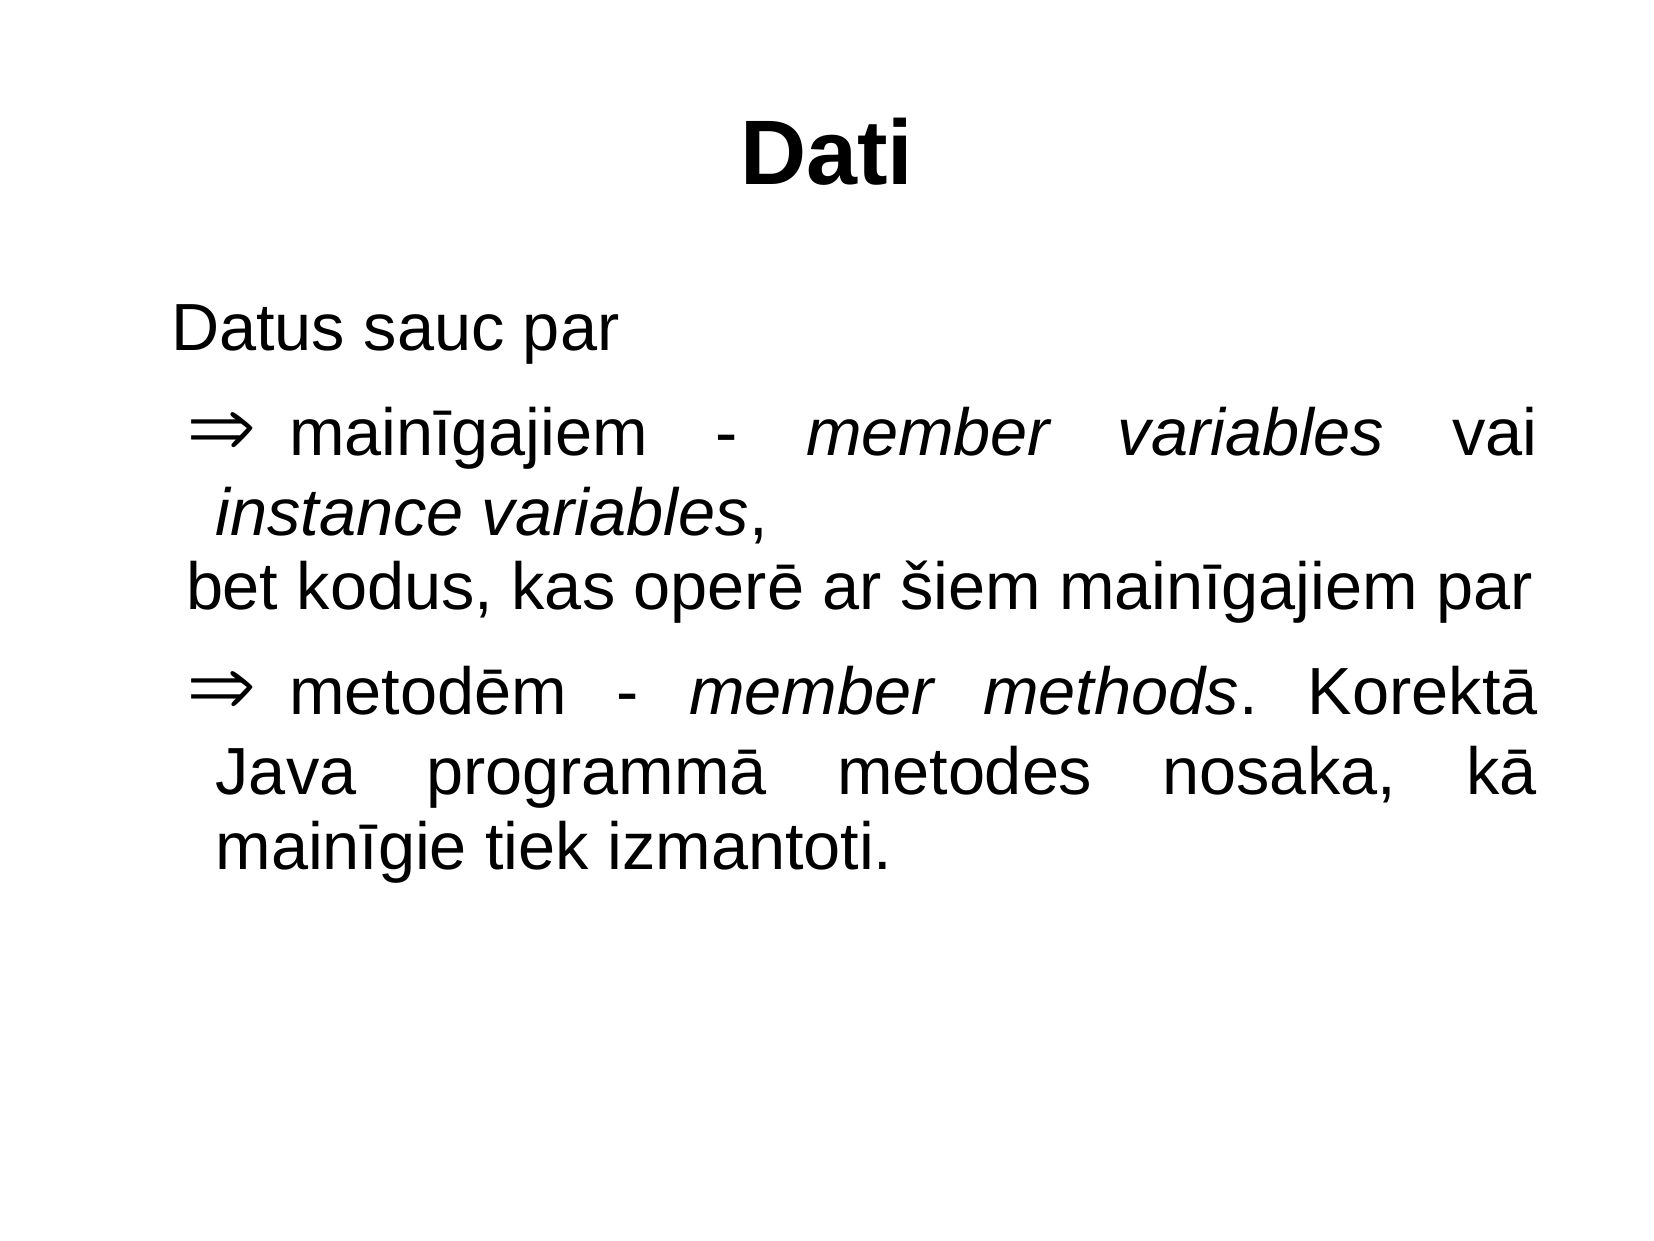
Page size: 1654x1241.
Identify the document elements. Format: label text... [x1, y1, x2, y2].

list Datus sauc par  mainīgajiem - member variables vai instance variables, bet kodus, kas operē ar šiem mainīgajiem par  metodēm - member methods. Korektā Java programmā metodes nosaka, kā mainīgie tiek izmantoti. [82, 290, 1538, 1010]
title Dati [82, 49, 1571, 257]
